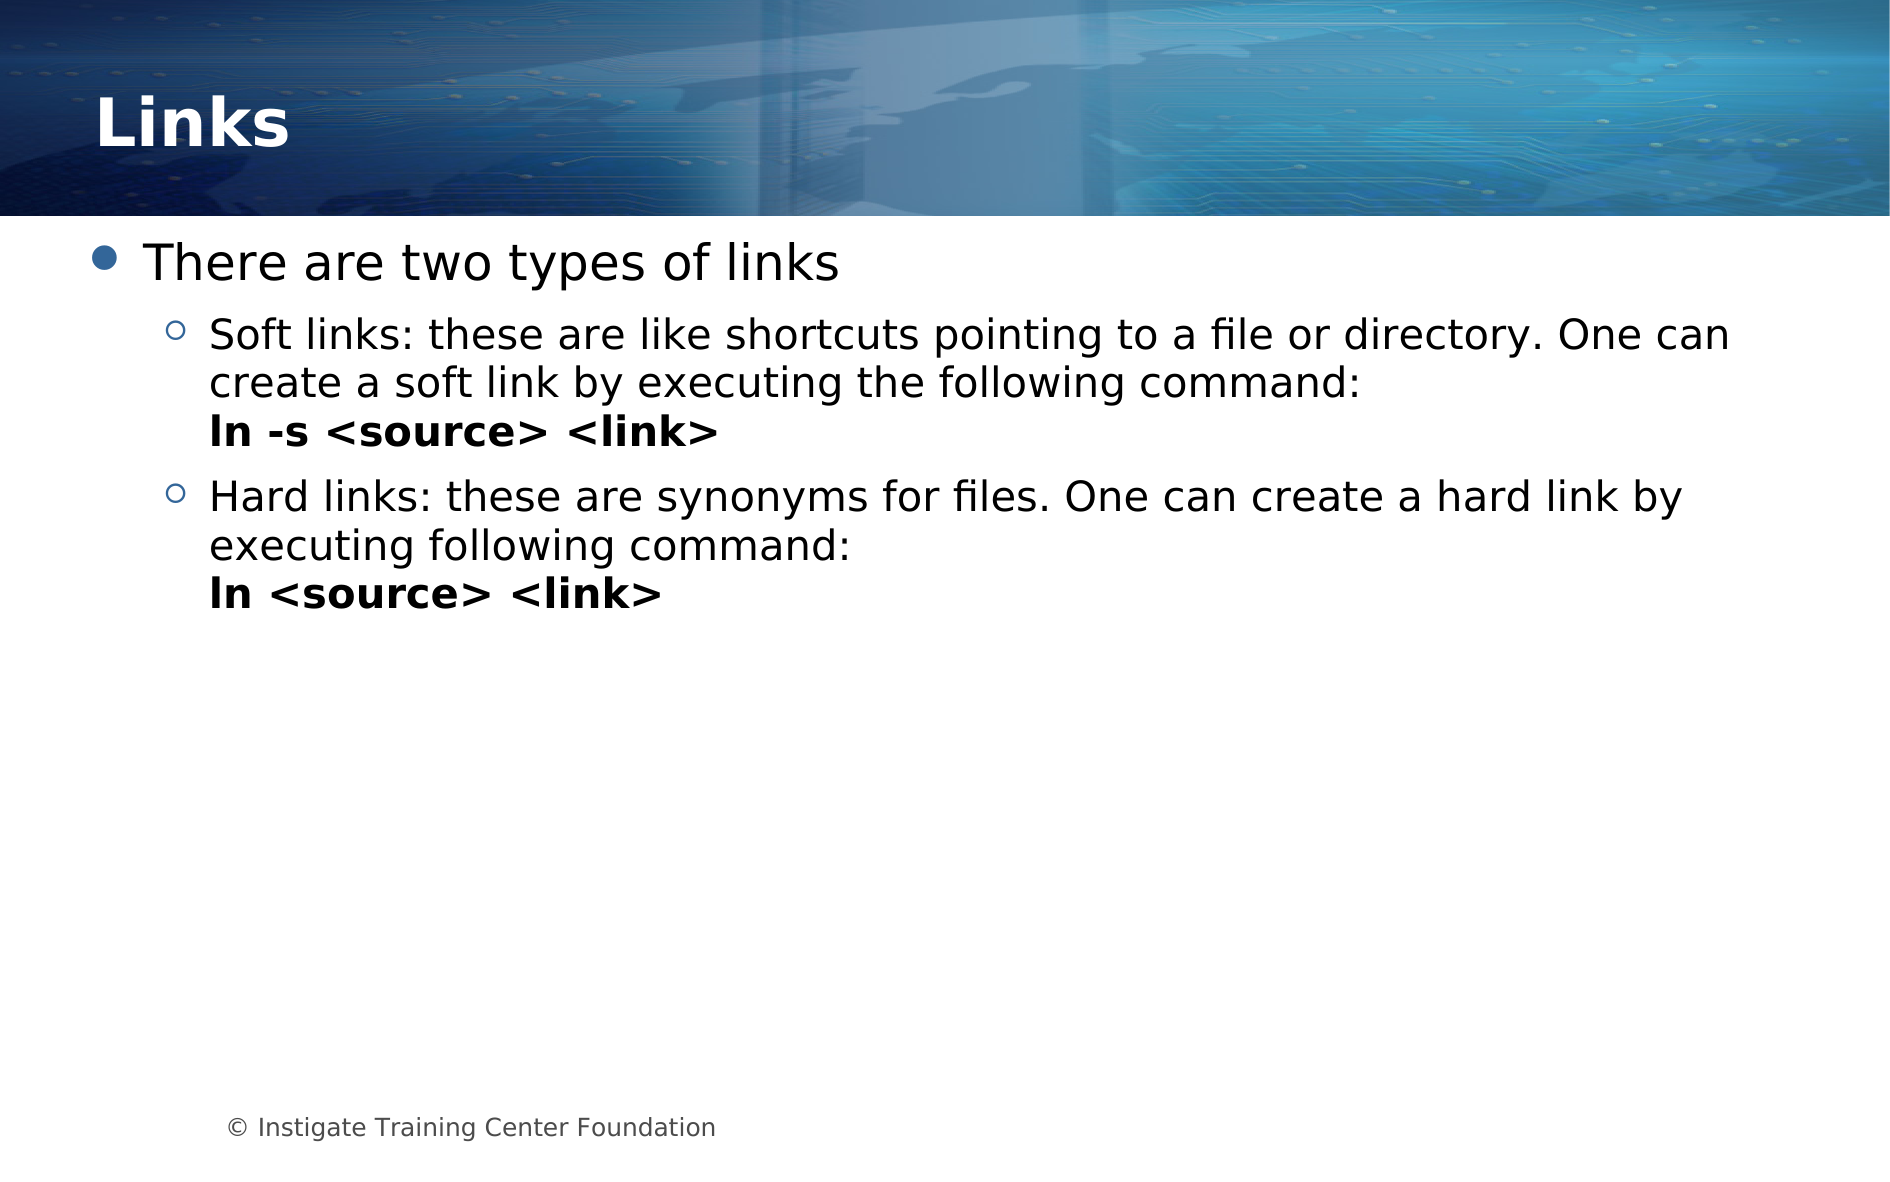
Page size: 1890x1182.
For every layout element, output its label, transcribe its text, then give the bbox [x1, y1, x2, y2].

picture [0, 0, 1890, 216]
title Links [94, 47, 1793, 217]
list There are two types of links Soft links: these are like shortcuts pointing to a file or directory. One can create a soft link by executing the following command: ln -s <source> <link> Hard links: these are synonyms for files. One can create a hard link by executing following command: ln <source> <link> [88, 228, 1788, 914]
